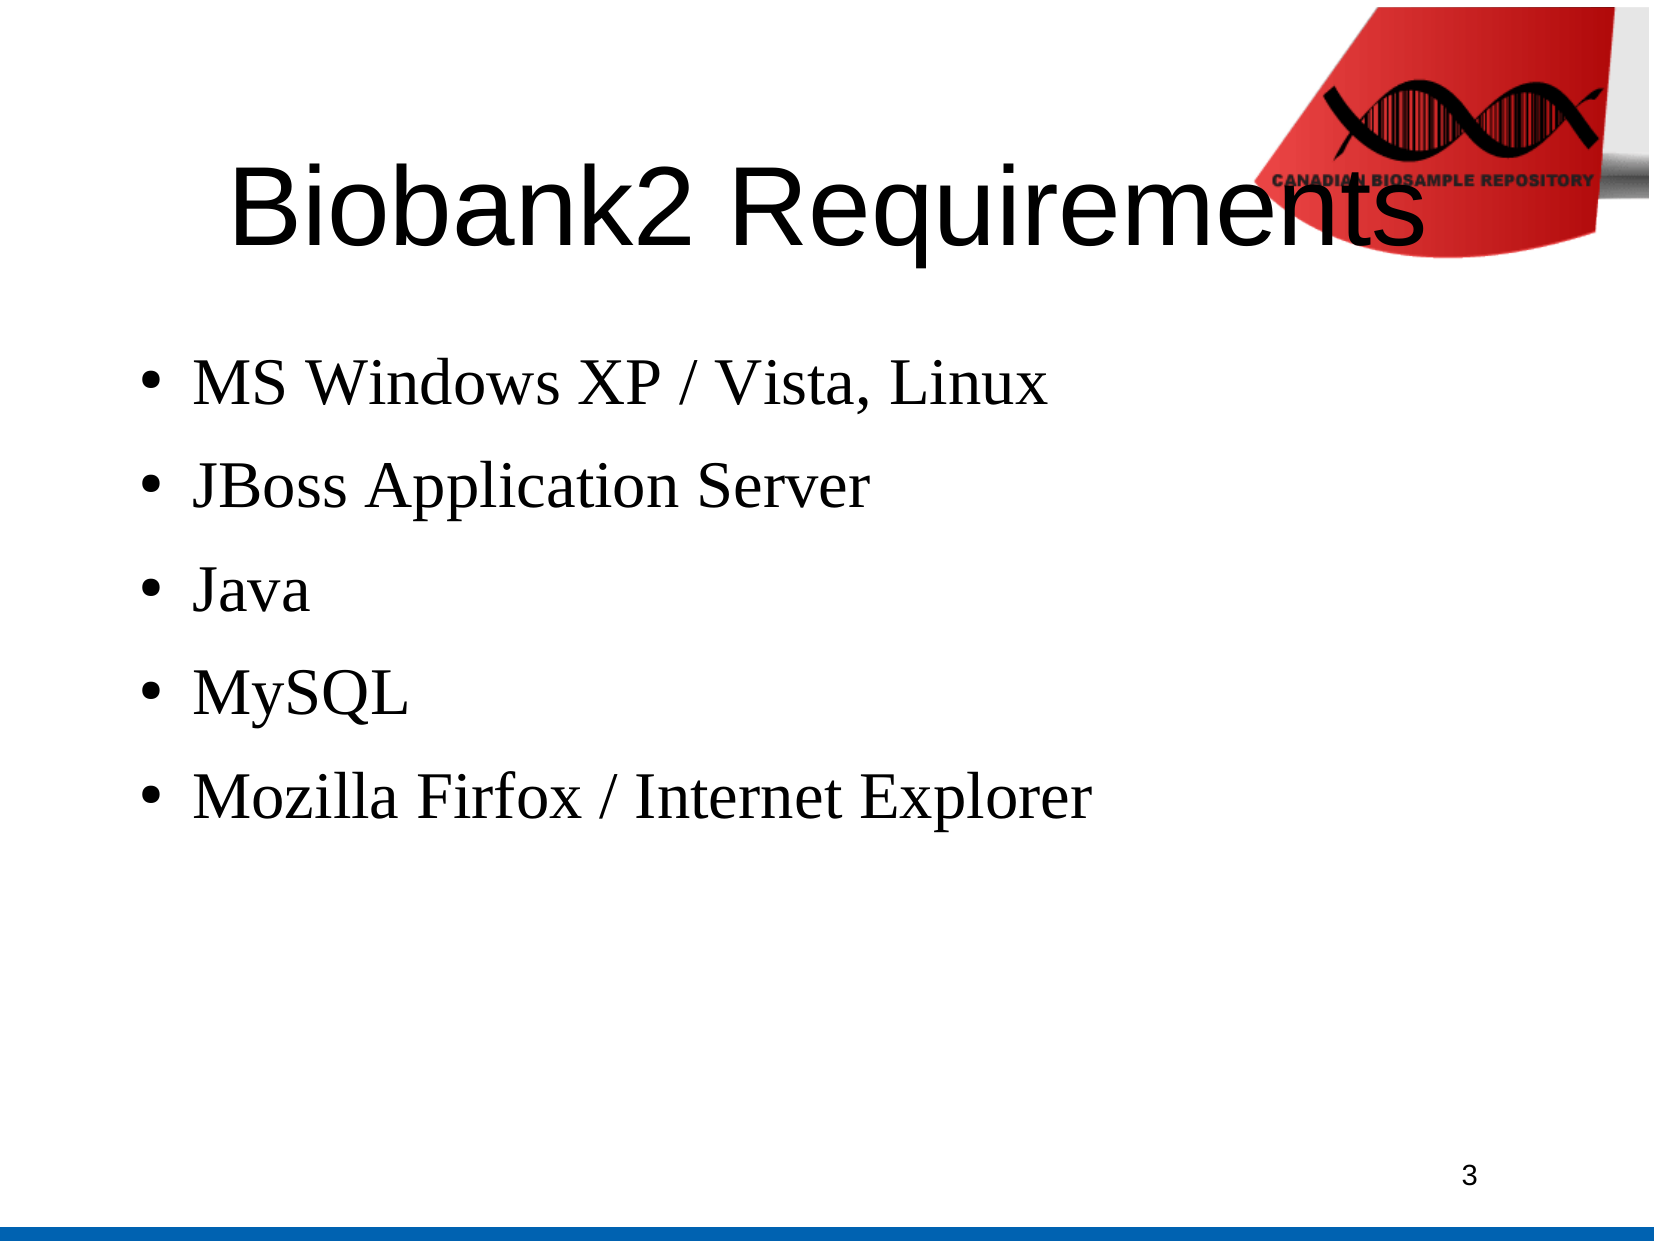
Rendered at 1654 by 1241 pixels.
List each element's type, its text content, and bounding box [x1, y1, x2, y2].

list MS Windows XP / Vista, Linux JBoss Application Server Java MySQL Mozilla Firfox / Internet Explorer [121, 344, 1534, 1112]
picture [1240, 7, 1649, 325]
title Biobank2 Requirements [121, 110, 1534, 303]
